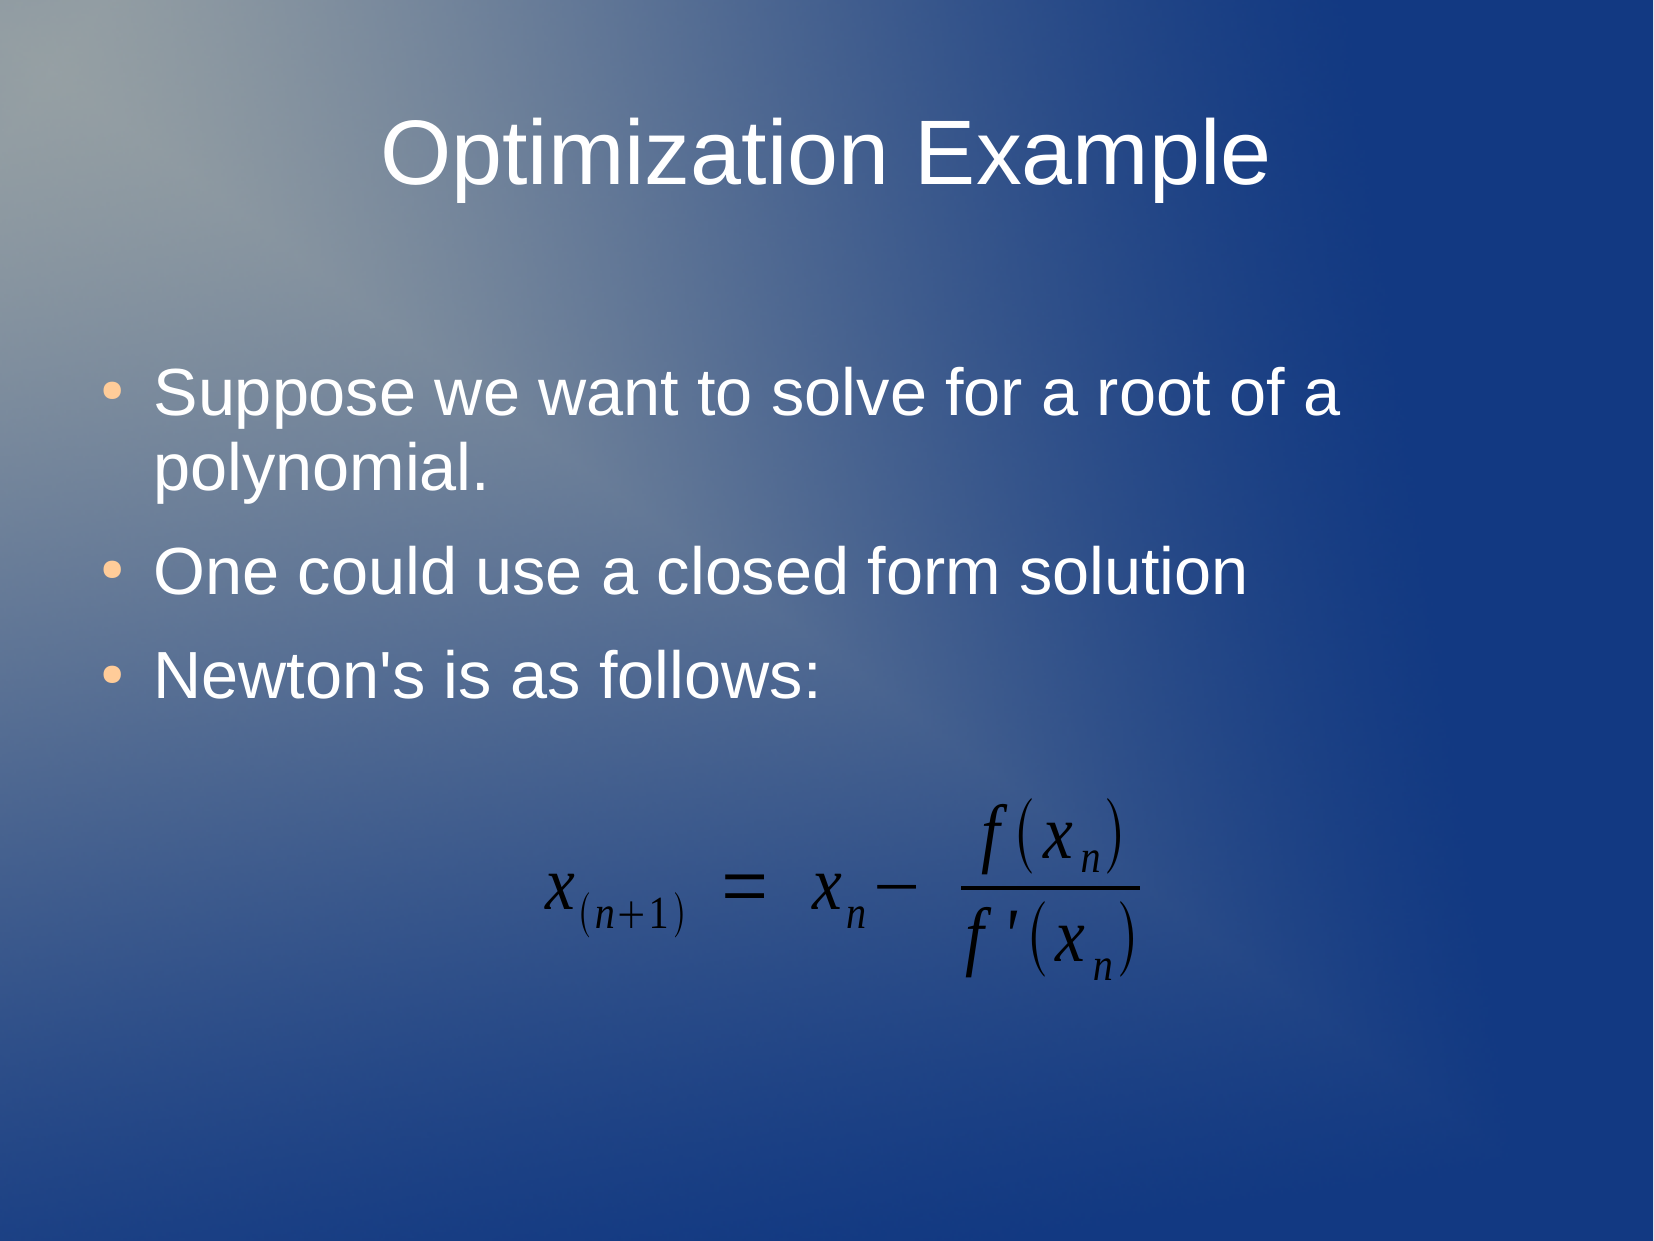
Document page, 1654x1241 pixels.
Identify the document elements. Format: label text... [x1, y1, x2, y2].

chart [525, 787, 1159, 992]
list Suppose we want to solve for a root of a polynomial. One could use a closed form solution Newton's is as follows: [82, 355, 1576, 714]
title Optimization Example [82, 49, 1571, 257]
picture [0, 0, 1654, 1241]
